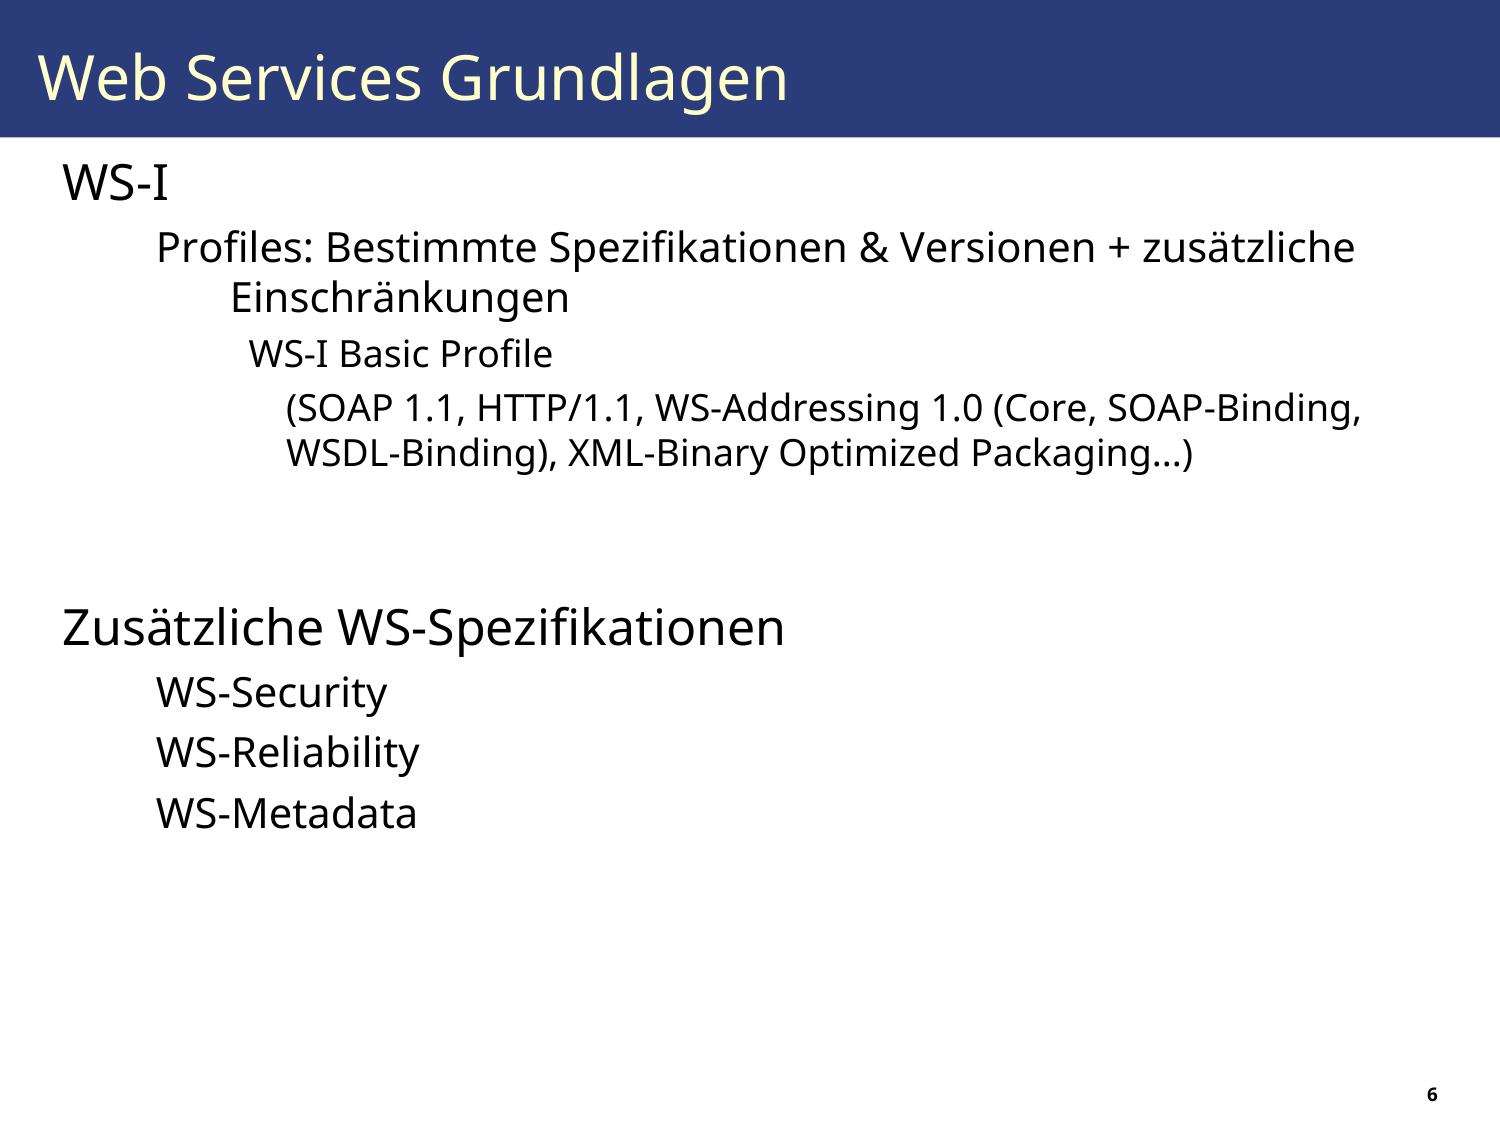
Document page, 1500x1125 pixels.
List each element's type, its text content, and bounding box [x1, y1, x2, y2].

text_box Web Services Grundlagen [37, 0, 1476, 151]
text_box <Nummer> [1412, 1077, 1500, 1117]
text_box WS-I Profiles: Bestimmte Spezifikationen & Versionen + zusätzliche Einschränkungen WS-I Basic Profile (SOAP 1.1, HTTP/1.1, WS-Addressing 1.0 (Core, SOAP-Binding, WSDL-Binding), XML-Binary Optimized Packaging...)‏ Zusätzliche WS-Spezifikationen WS-Security WS-Reliability WS-Metadata [62, 149, 1450, 1073]
